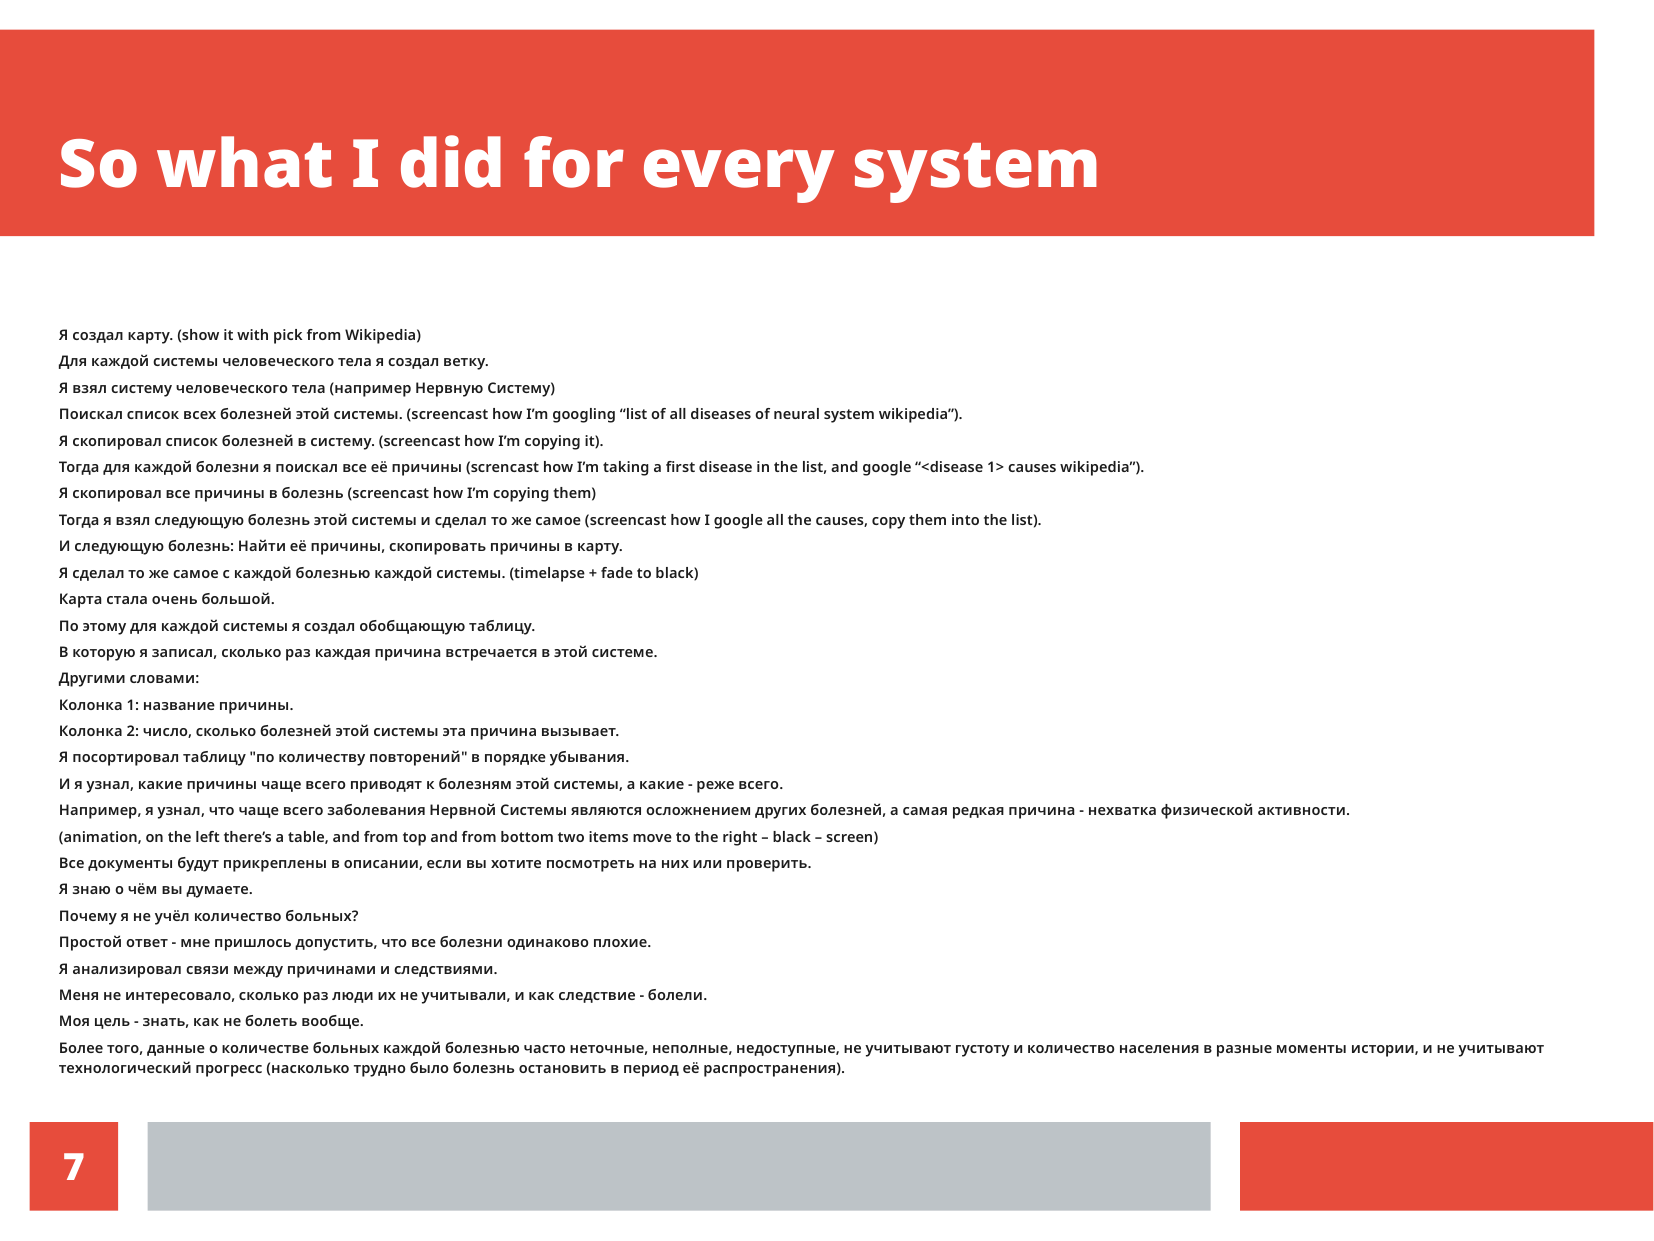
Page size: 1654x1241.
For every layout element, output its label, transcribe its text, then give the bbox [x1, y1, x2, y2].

list Я создал карту. (show it with pick from Wikipedia) Для каждой системы человеческого тела я создал ветку. Я взял систему человеческого тела (например Нервную Систему) Поискал список всех болезней этой системы. (screencast how I’m googling “list of all diseases of neural system wikipedia”). Я скопировал список болезней в систему. (screencast how I’m copying it). Тогда для каждой болезни я поискал все её причины (screncast how I’m taking a first disease in the list, and google “<disease 1> causes wikipedia”). Я скопировал все причины в болезнь (screencast how I’m copying them) Тогда я взял следующую болезнь этой системы и сделал то же самое (screencast how I google all the causes, copy them into the list). И следующую болезнь: Найти её причины, скопировать причины в карту. Я сделал то же самое с каждой болезнью каждой системы. (timelapse + fade to black) Карта стала очень большой. По этому для каждой системы я создал обобщающую таблицу. В которую я записал, сколько раз каждая причина встречается в этой системе. Другими словами: Колонка 1: название причины. Колонка 2: число, сколько болезней этой системы эта причина вызывает. Я посортировал таблицу "по количеству повторений" в порядке убывания. И я узнал, какие причины чаще всего приводят к болезням этой системы, а какие - реже всего. Например, я узнал, что чаще всего заболевания Нервной Системы являются осложнением других болезней, а самая редкая причина - нехватка физической активности. (animation, on the left there’s a table, and from top and from bottom two items move to the right – black – screen) Все документы будут прикреплены в описании, если вы хотите посмотреть на них или проверить. Я знаю о чём вы думаете. Почему я не учёл количество больных? Простой ответ - мне пришлось допустить, что все болезни одинаково плохие. Я анализировал связи между причинами и следствиями. Меня не интересовало, сколько раз люди их не учитывали, и как следствие - болели. Моя цель - знать, как не болеть вообще. Более того, данные о количестве больных каждой болезнью часто неточные, неполные, недоступные, не учитывают густоту и количество населения в разные моменты истории, и не учитывают технологический прогресс (насколько трудно было болезнь остановить в период её распространения). [59, 324, 1565, 1093]
title So what I did for every system [59, 59, 1595, 207]
